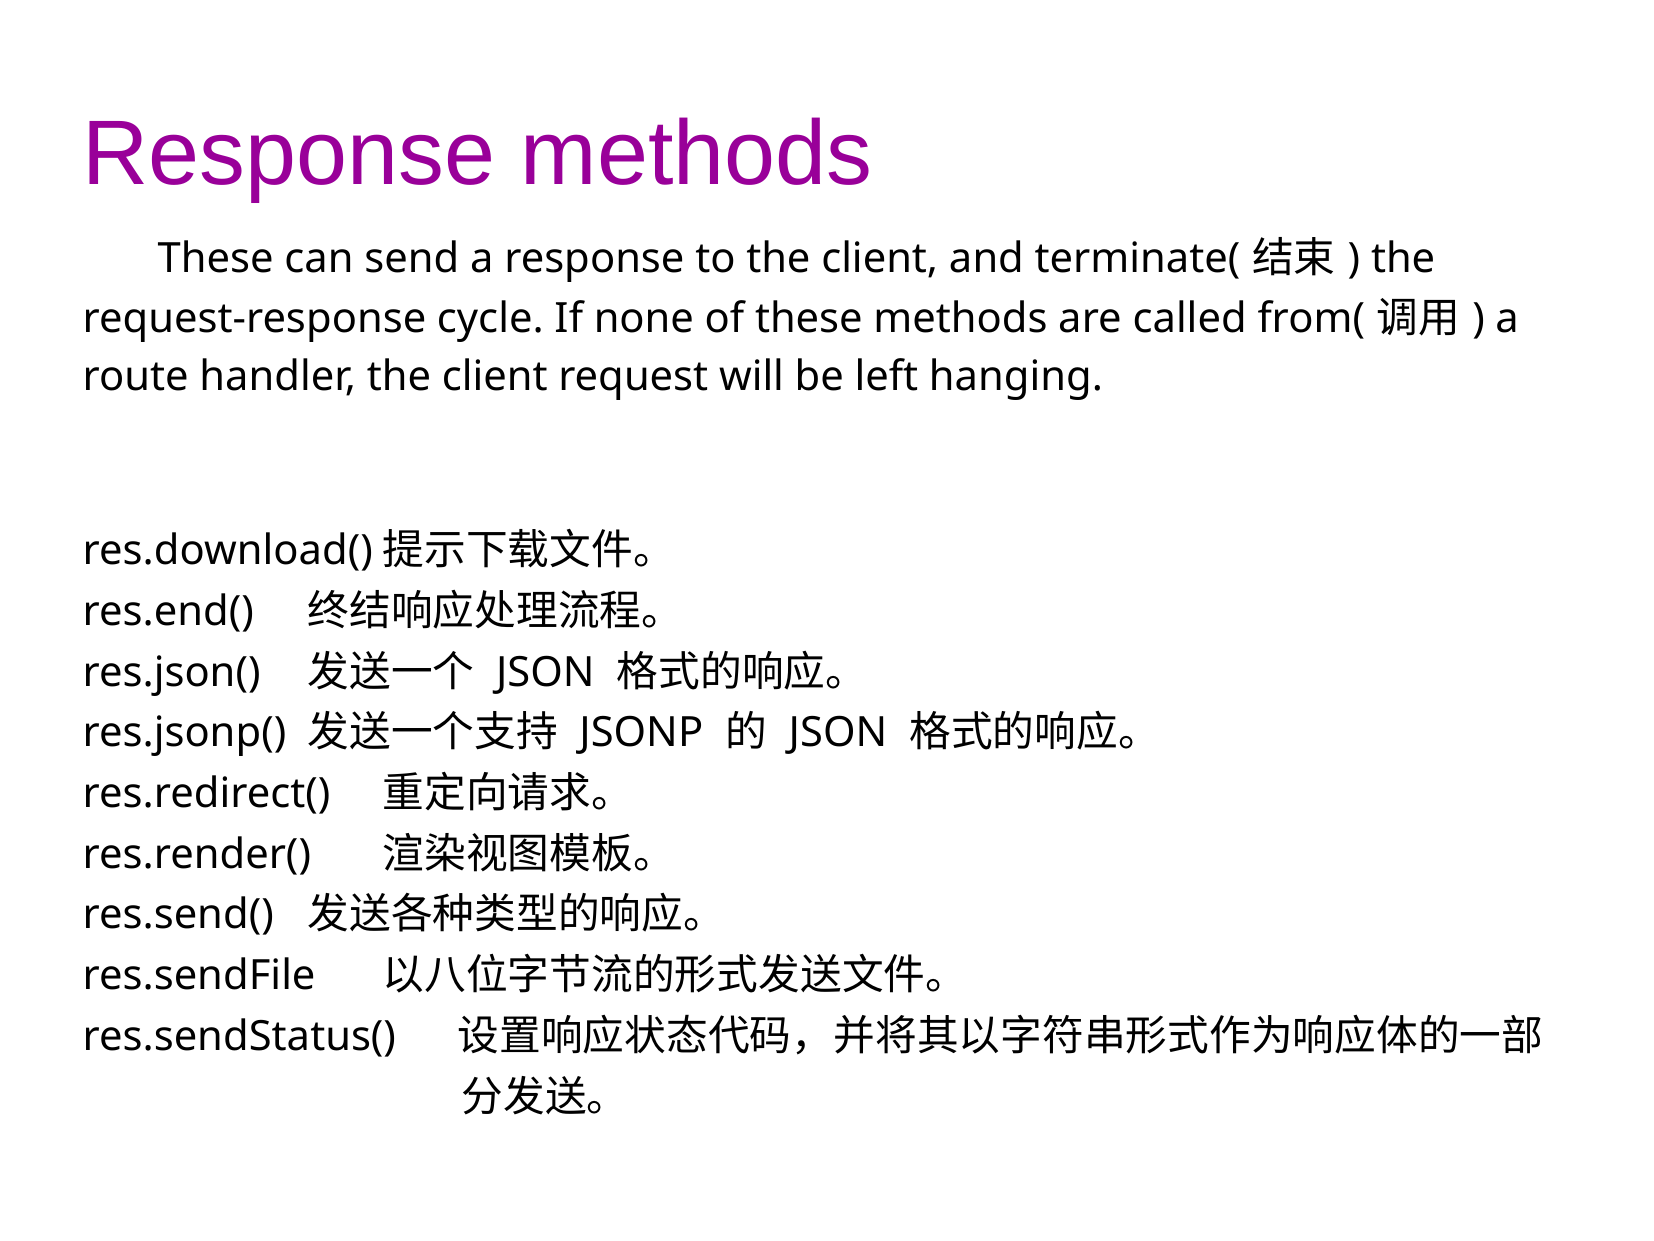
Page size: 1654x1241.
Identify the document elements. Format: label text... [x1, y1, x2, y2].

subtitle These can send a response to the client, and terminate(结束) the request-response cycle. If none of these methods are called from(调用) a route handler, the client request will be left hanging. res.download() 提示下载文件。 res.end() 终结响应处理流程。 res.json() 发送一个 JSON 格式的响应。 res.jsonp() 发送一个支持 JSONP 的 JSON 格式的响应。 res.redirect() 重定向请求。 res.render() 渲染视图模板。 res.send() 发送各种类型的响应。 res.sendFile 以八位字节流的形式发送文件。 res.sendStatus() 设置响应状态代码，并将其以字符串形式作为响应体的一部 分发送。 [82, 208, 1571, 1139]
title Response methods [82, 49, 1571, 208]
